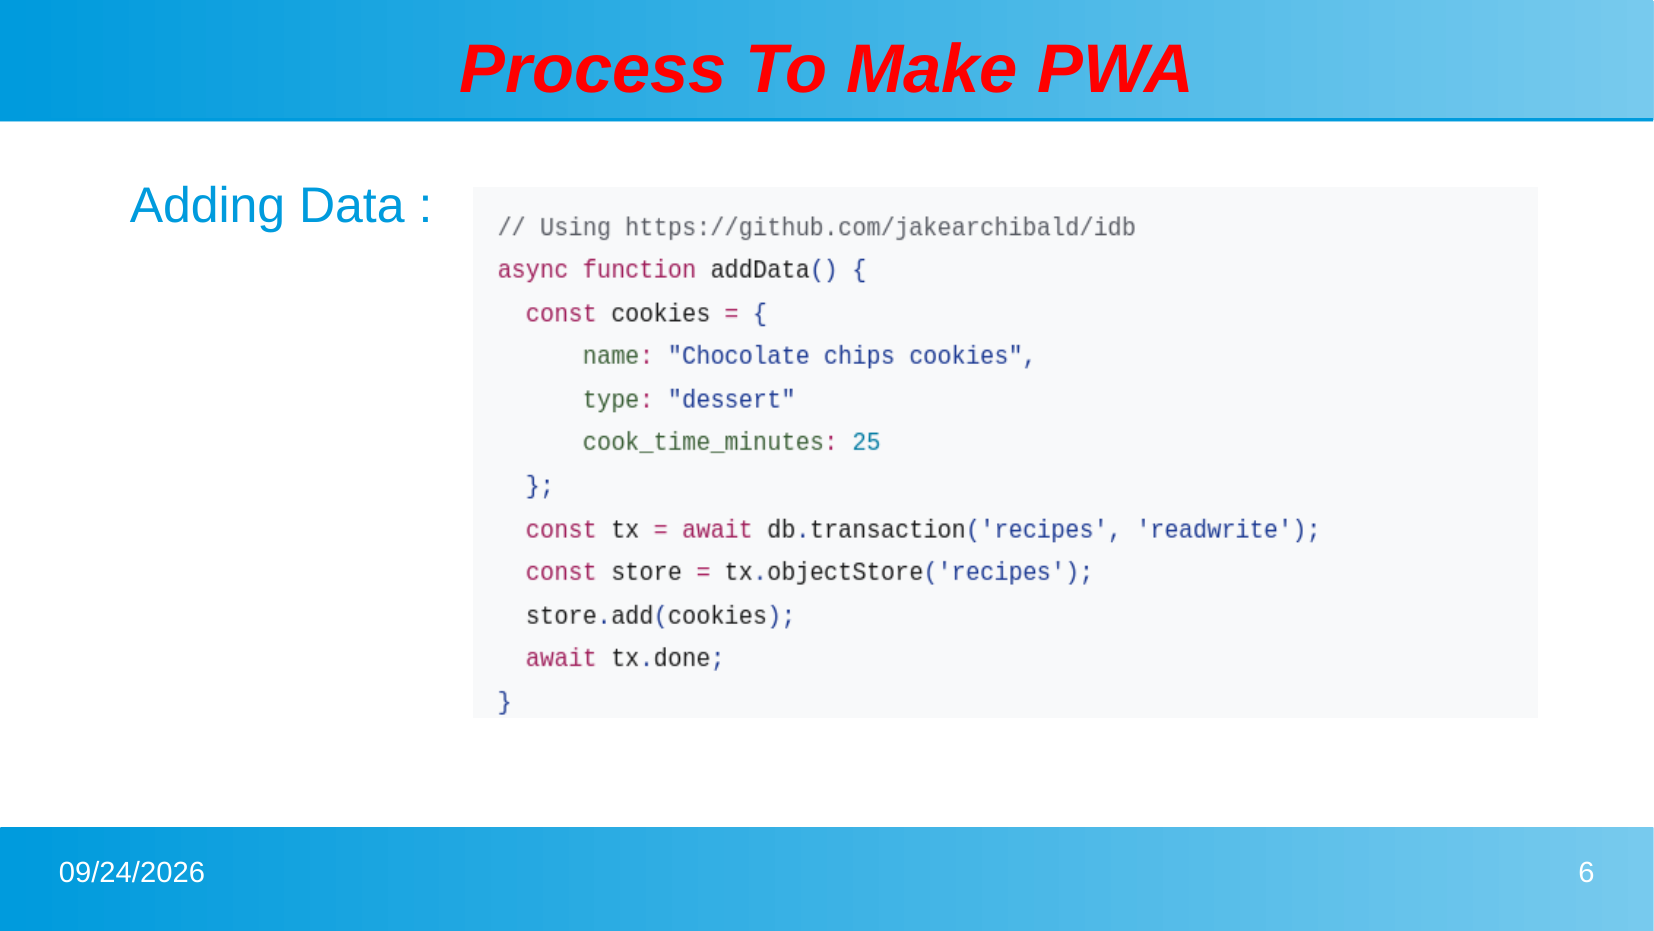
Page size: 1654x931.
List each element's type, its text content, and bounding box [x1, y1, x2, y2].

picture [473, 187, 1538, 718]
list Adding Data : [59, 177, 1595, 768]
title Process To Make PWA [59, 29, 1595, 108]
